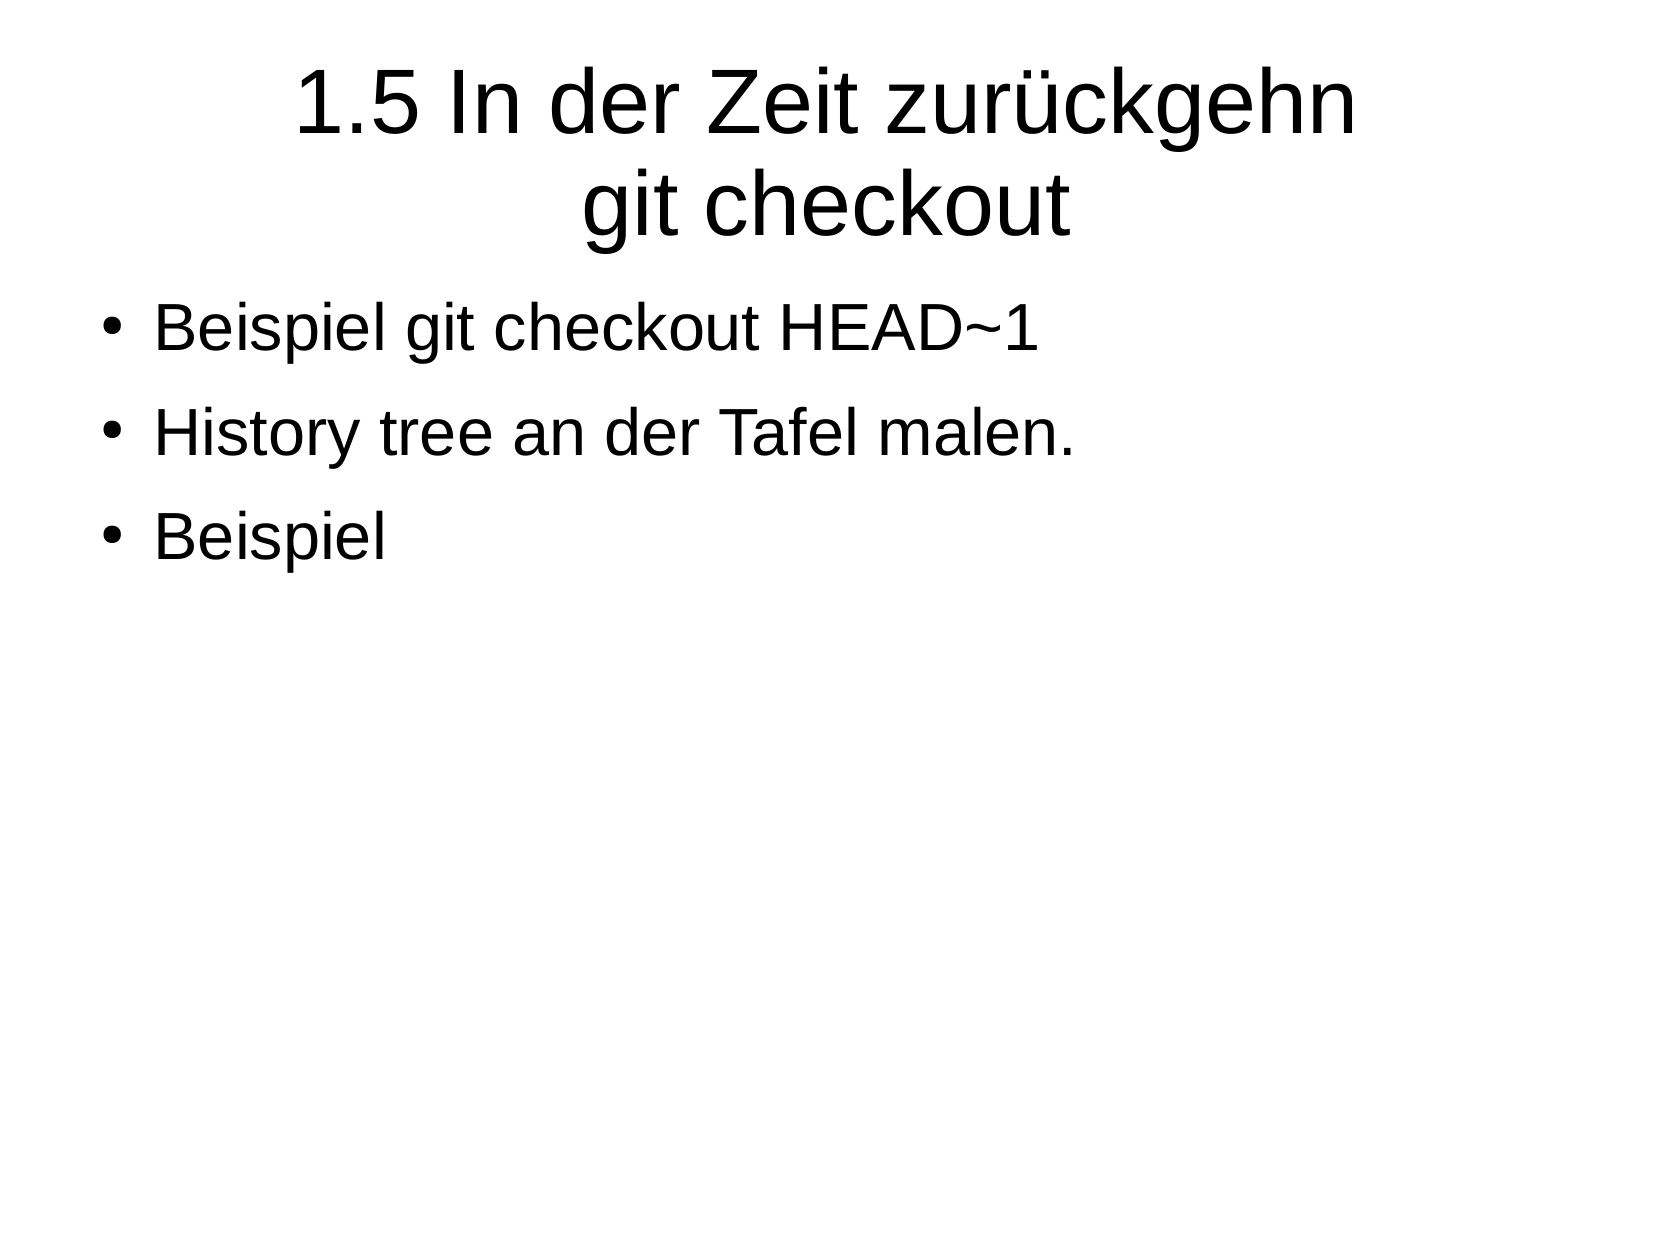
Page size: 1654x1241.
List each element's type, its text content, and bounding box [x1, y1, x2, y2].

title 1.5 In der Zeit zurückgehn git checkout [82, 49, 1571, 257]
list Beispiel git checkout HEAD~1 History tree an der Tafel malen. Beispiel [82, 290, 1538, 1010]
